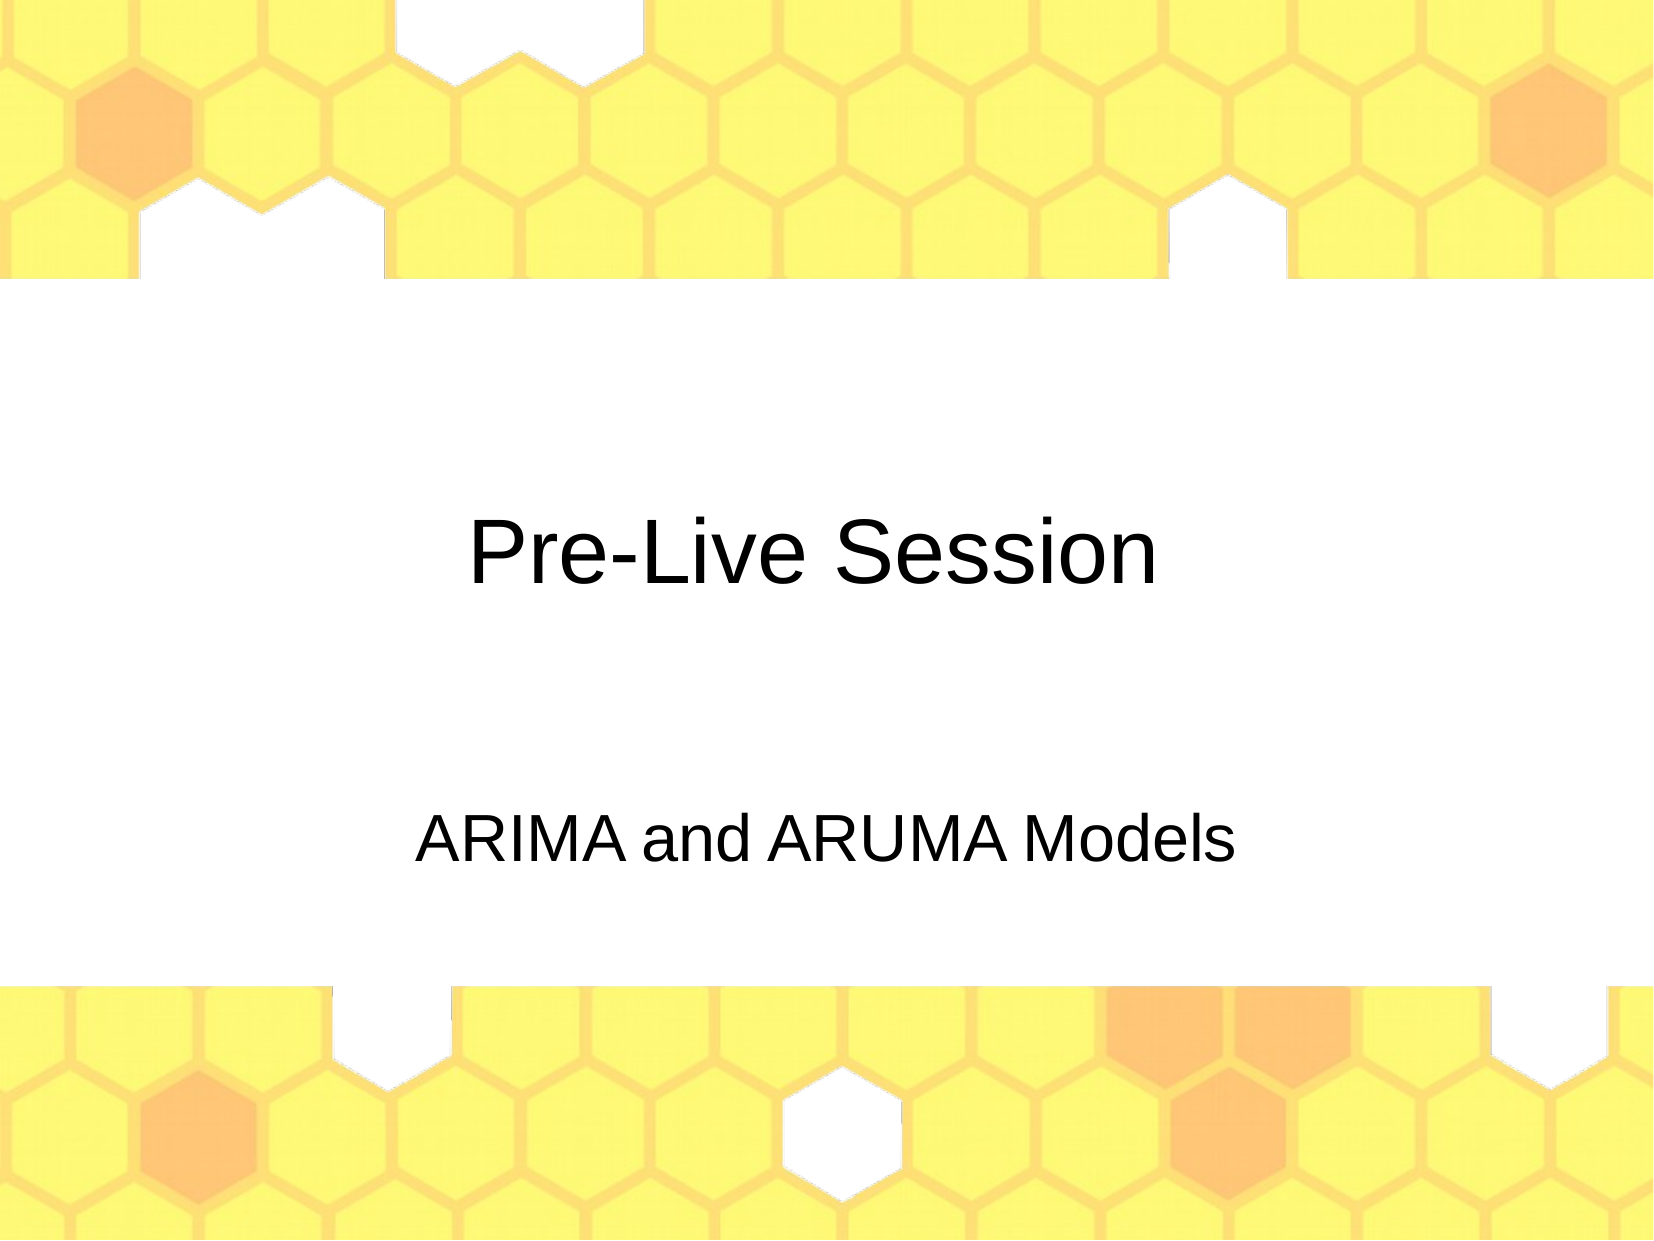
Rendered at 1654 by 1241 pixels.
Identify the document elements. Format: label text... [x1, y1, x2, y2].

picture [0, 0, 1654, 279]
title Pre-Live Session [82, 418, 1571, 686]
subtitle ARIMA and ARUMA Models [82, 744, 1571, 934]
picture [0, 986, 1654, 1240]
